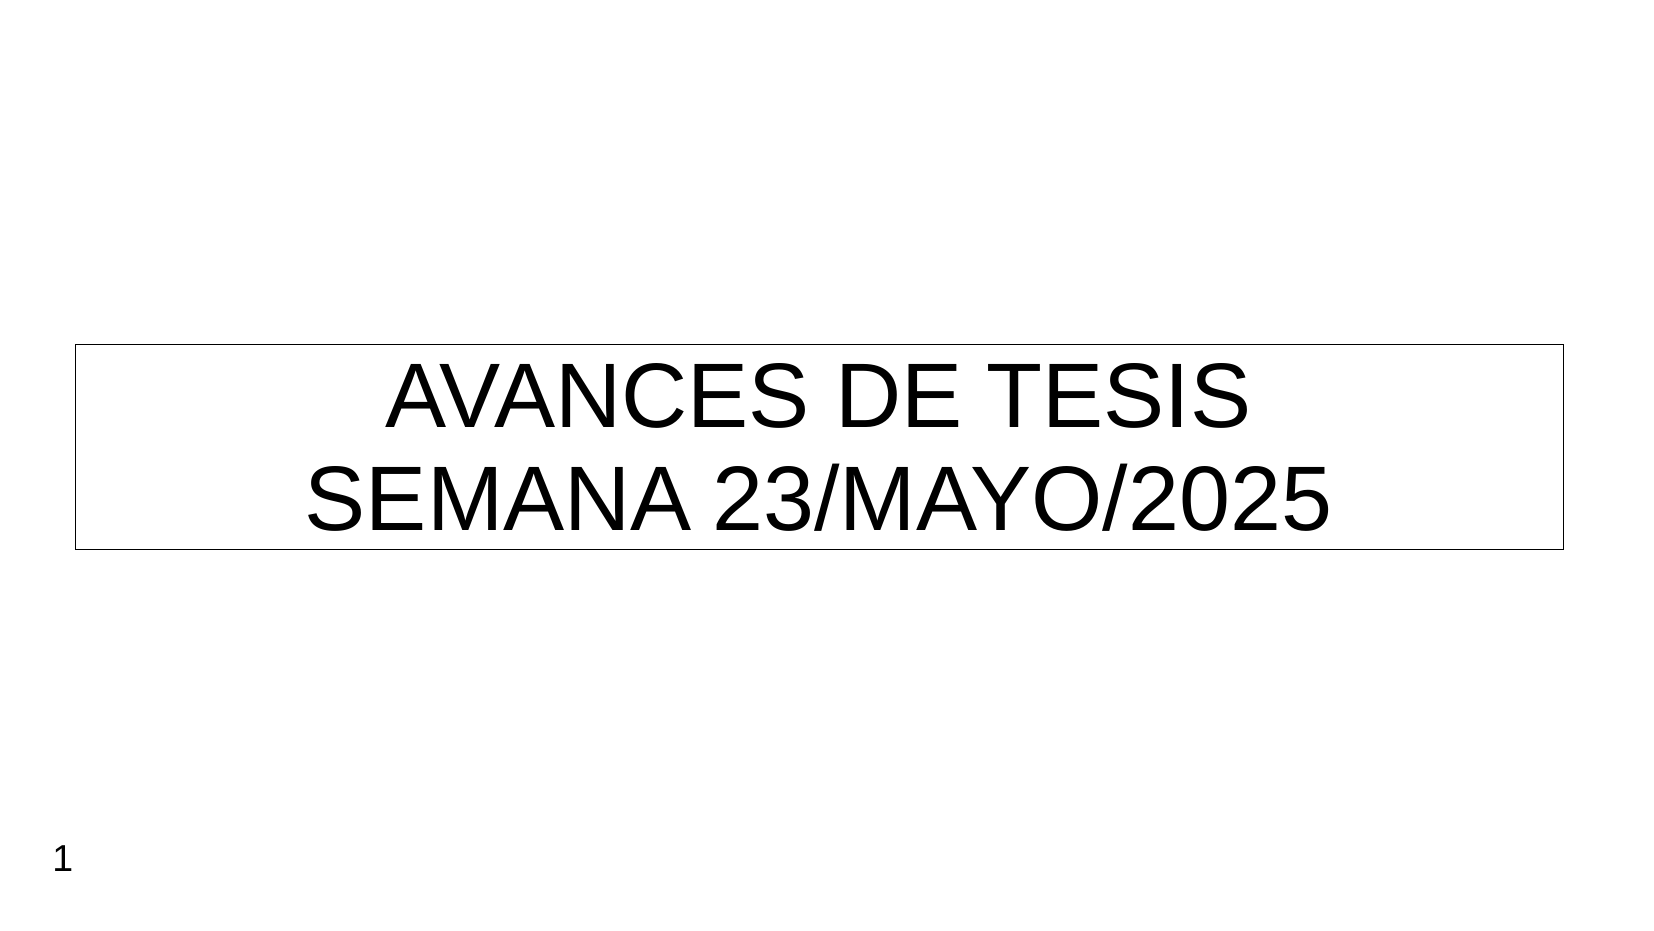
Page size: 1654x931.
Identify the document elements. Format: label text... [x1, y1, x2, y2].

text_box <number> [37, 829, 667, 901]
title AVANCES DE TESIS SEMANA 23/MAYO/2025 [75, 344, 1564, 550]
